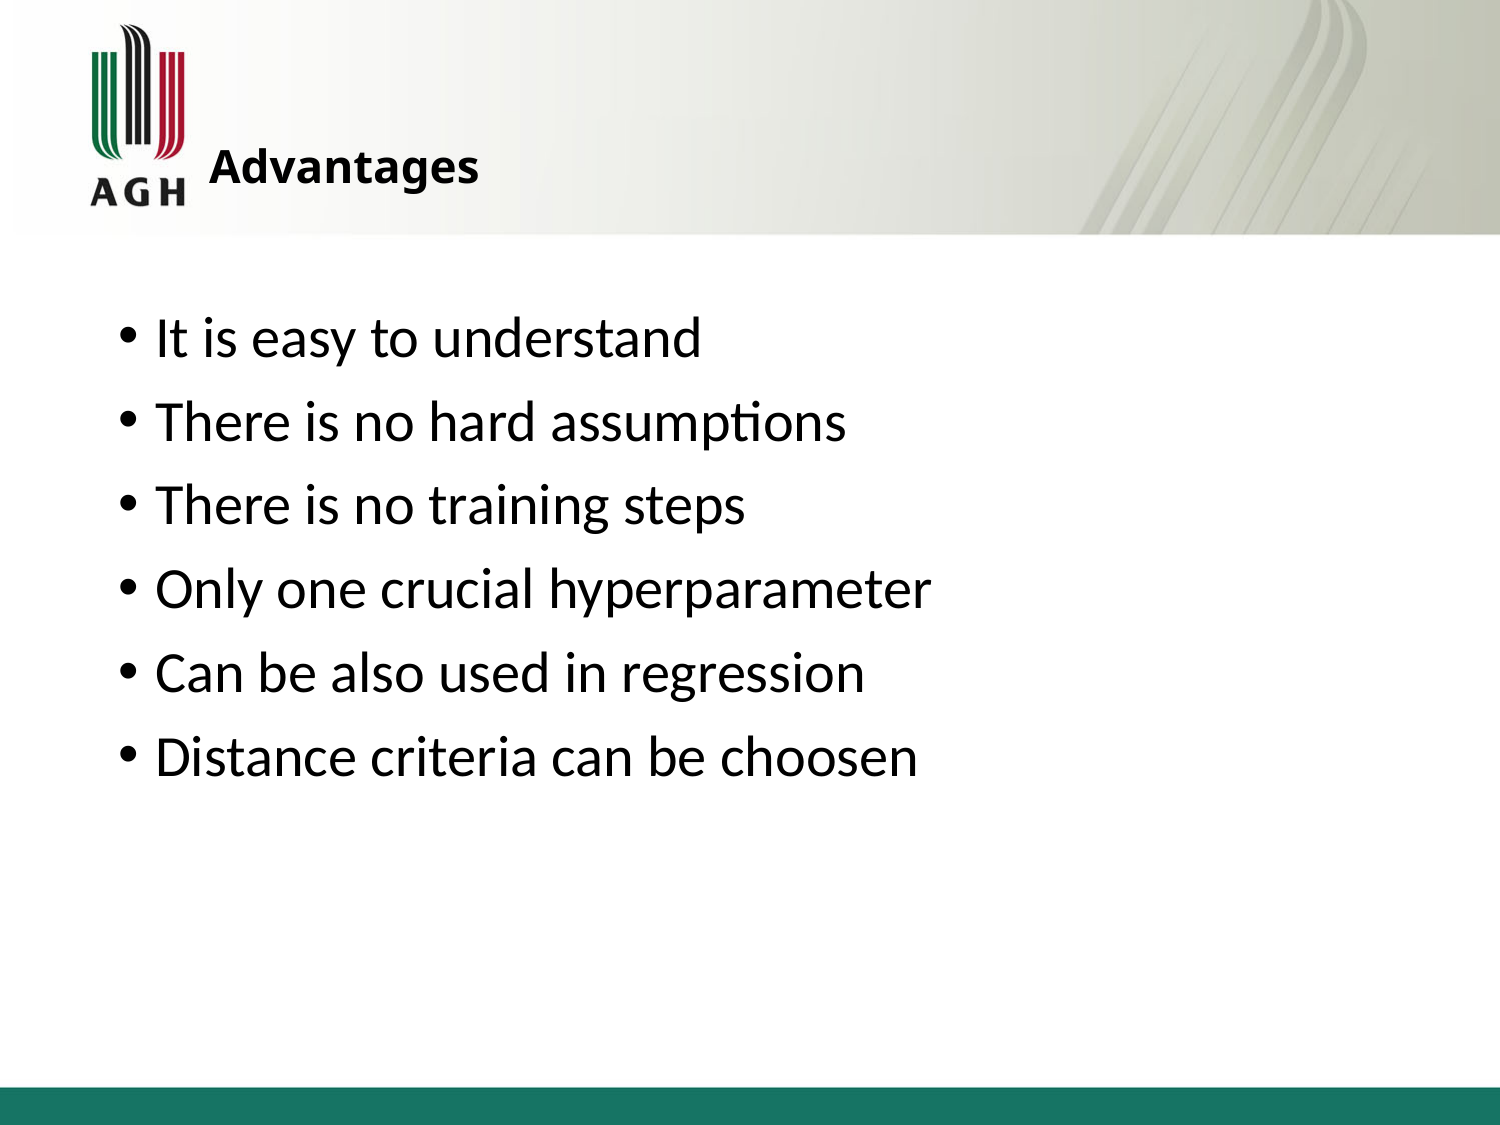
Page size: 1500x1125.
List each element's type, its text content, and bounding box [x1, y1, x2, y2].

text_box It is easy to understand There is no hard assumptions There is no training steps Only one crucial hyperparameter Can be also used in regression Distance criteria can be choosen [102, 299, 1352, 1013]
text_box Advantages [194, 59, 1488, 277]
picture [0, 0, 1500, 1125]
